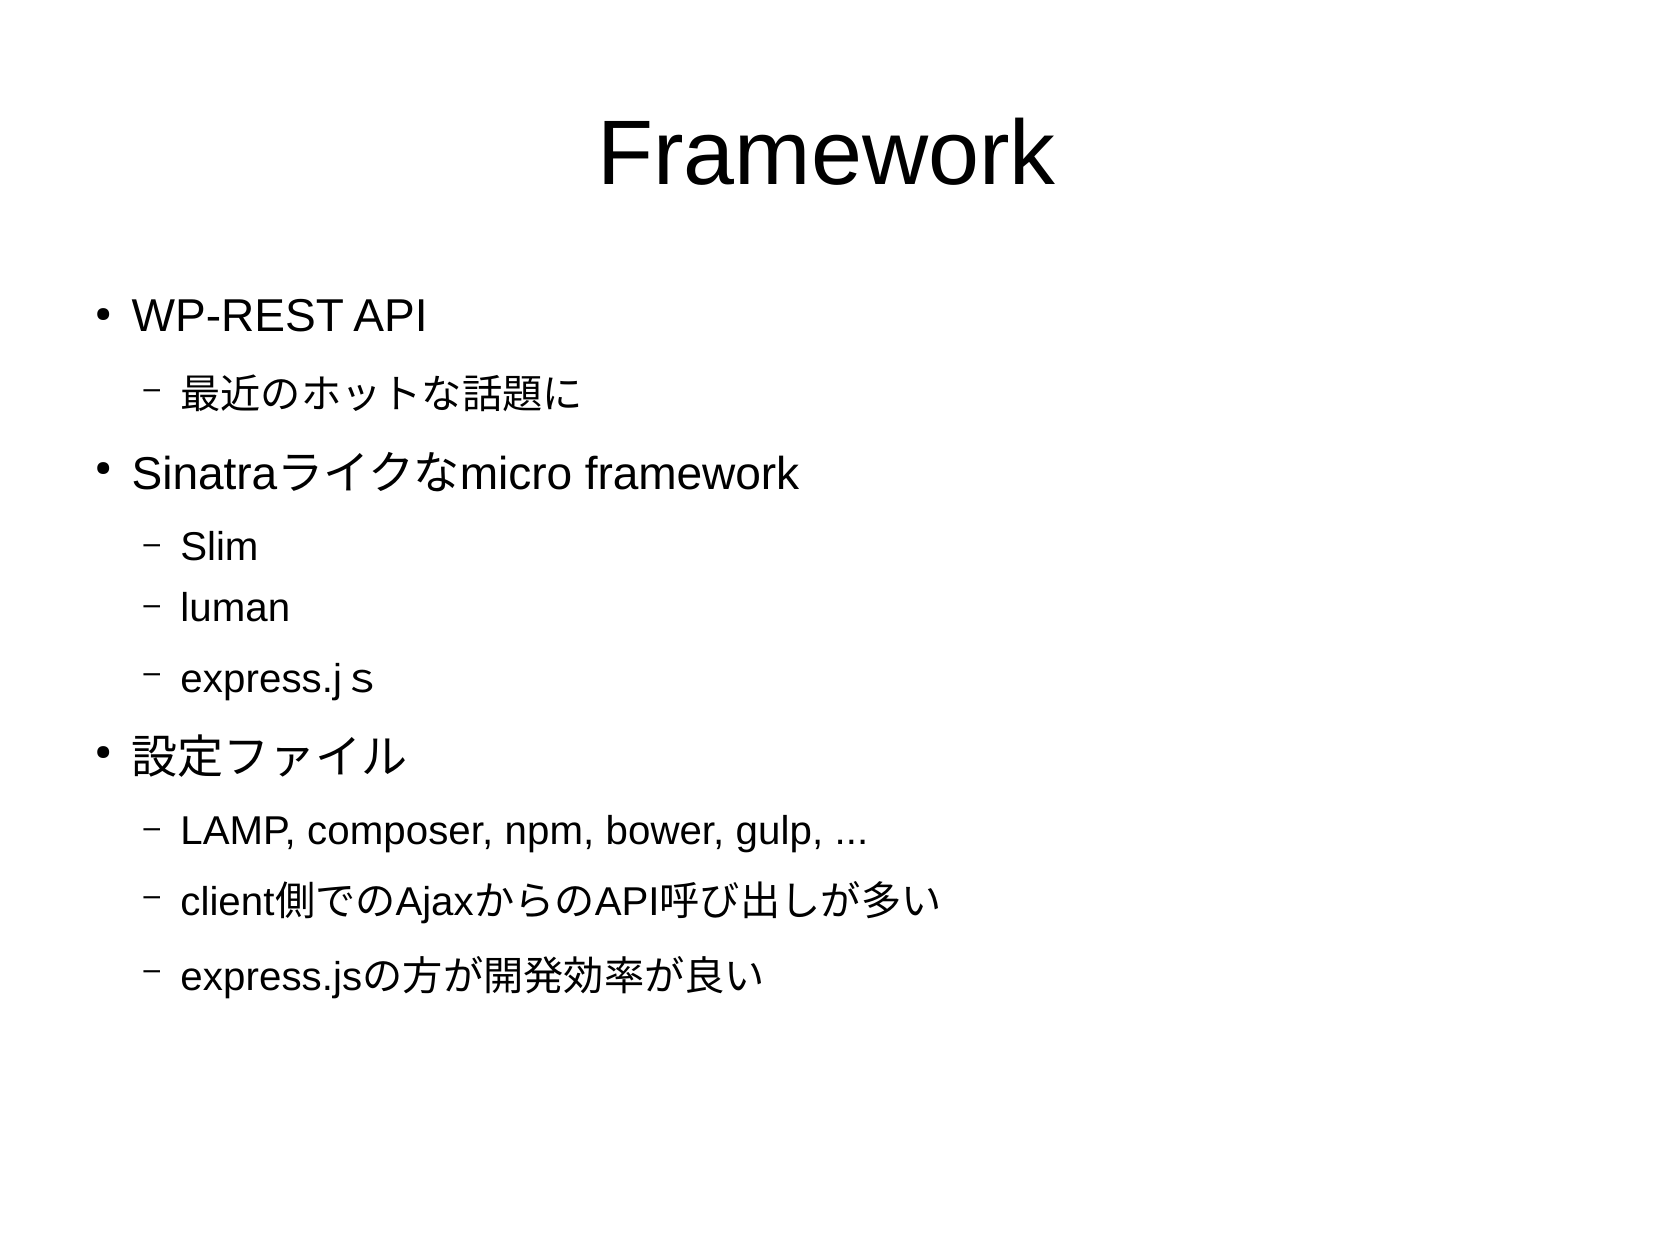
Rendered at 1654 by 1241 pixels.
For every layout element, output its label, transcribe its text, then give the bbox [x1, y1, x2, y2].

list WP-REST API 最近のホットな話題に Sinatraライクなmicro framework Slim luman express.jｓ 設定ファイル LAMP, composer, npm, bower, gulp, ... client側でのAjaxからのAPI呼び出しが多い express.jsの方が開発効率が良い [82, 290, 1571, 1010]
title Framework [82, 49, 1571, 257]
